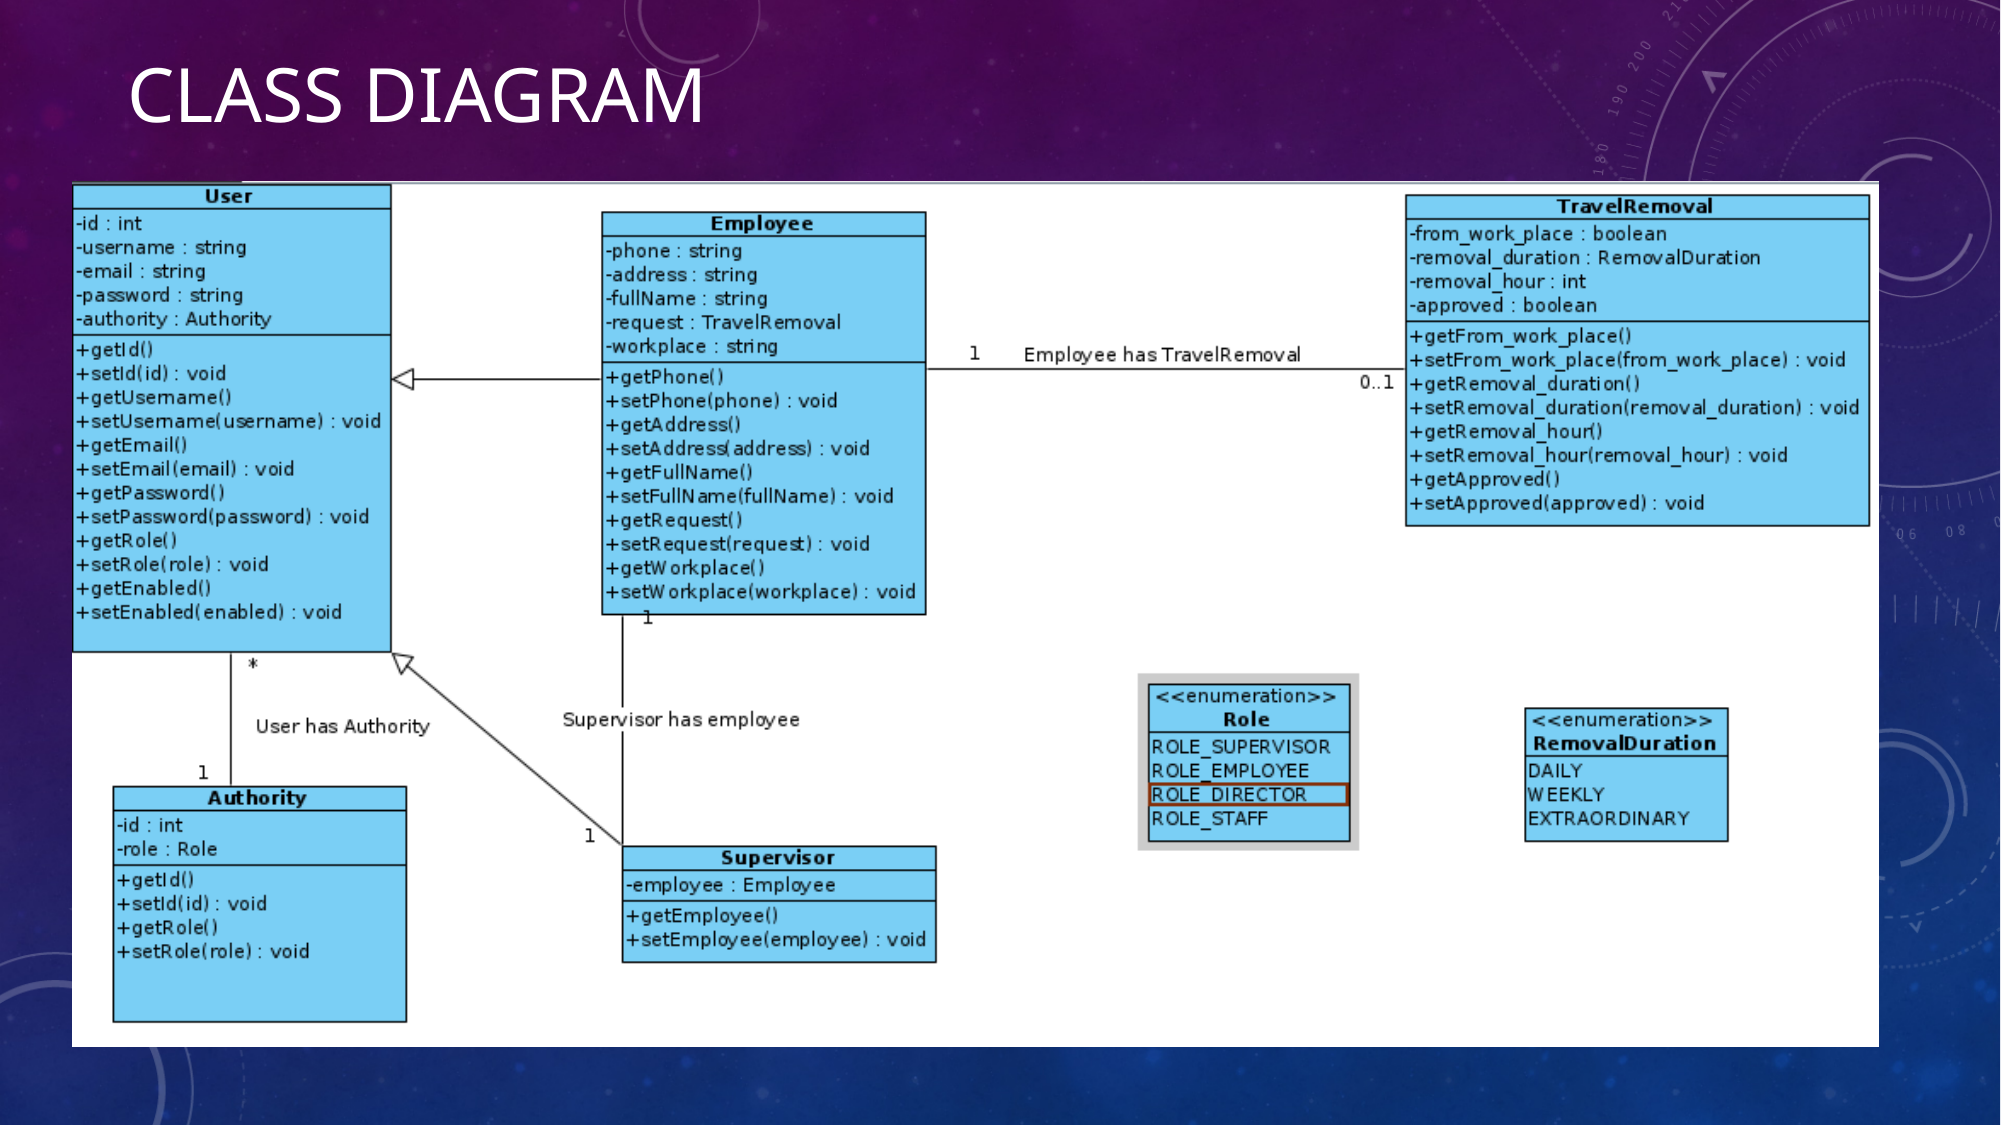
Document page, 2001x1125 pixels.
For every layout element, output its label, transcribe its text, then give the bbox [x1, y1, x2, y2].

title Class diagram [112, 24, 1775, 160]
picture [0, 0, 2001, 1125]
